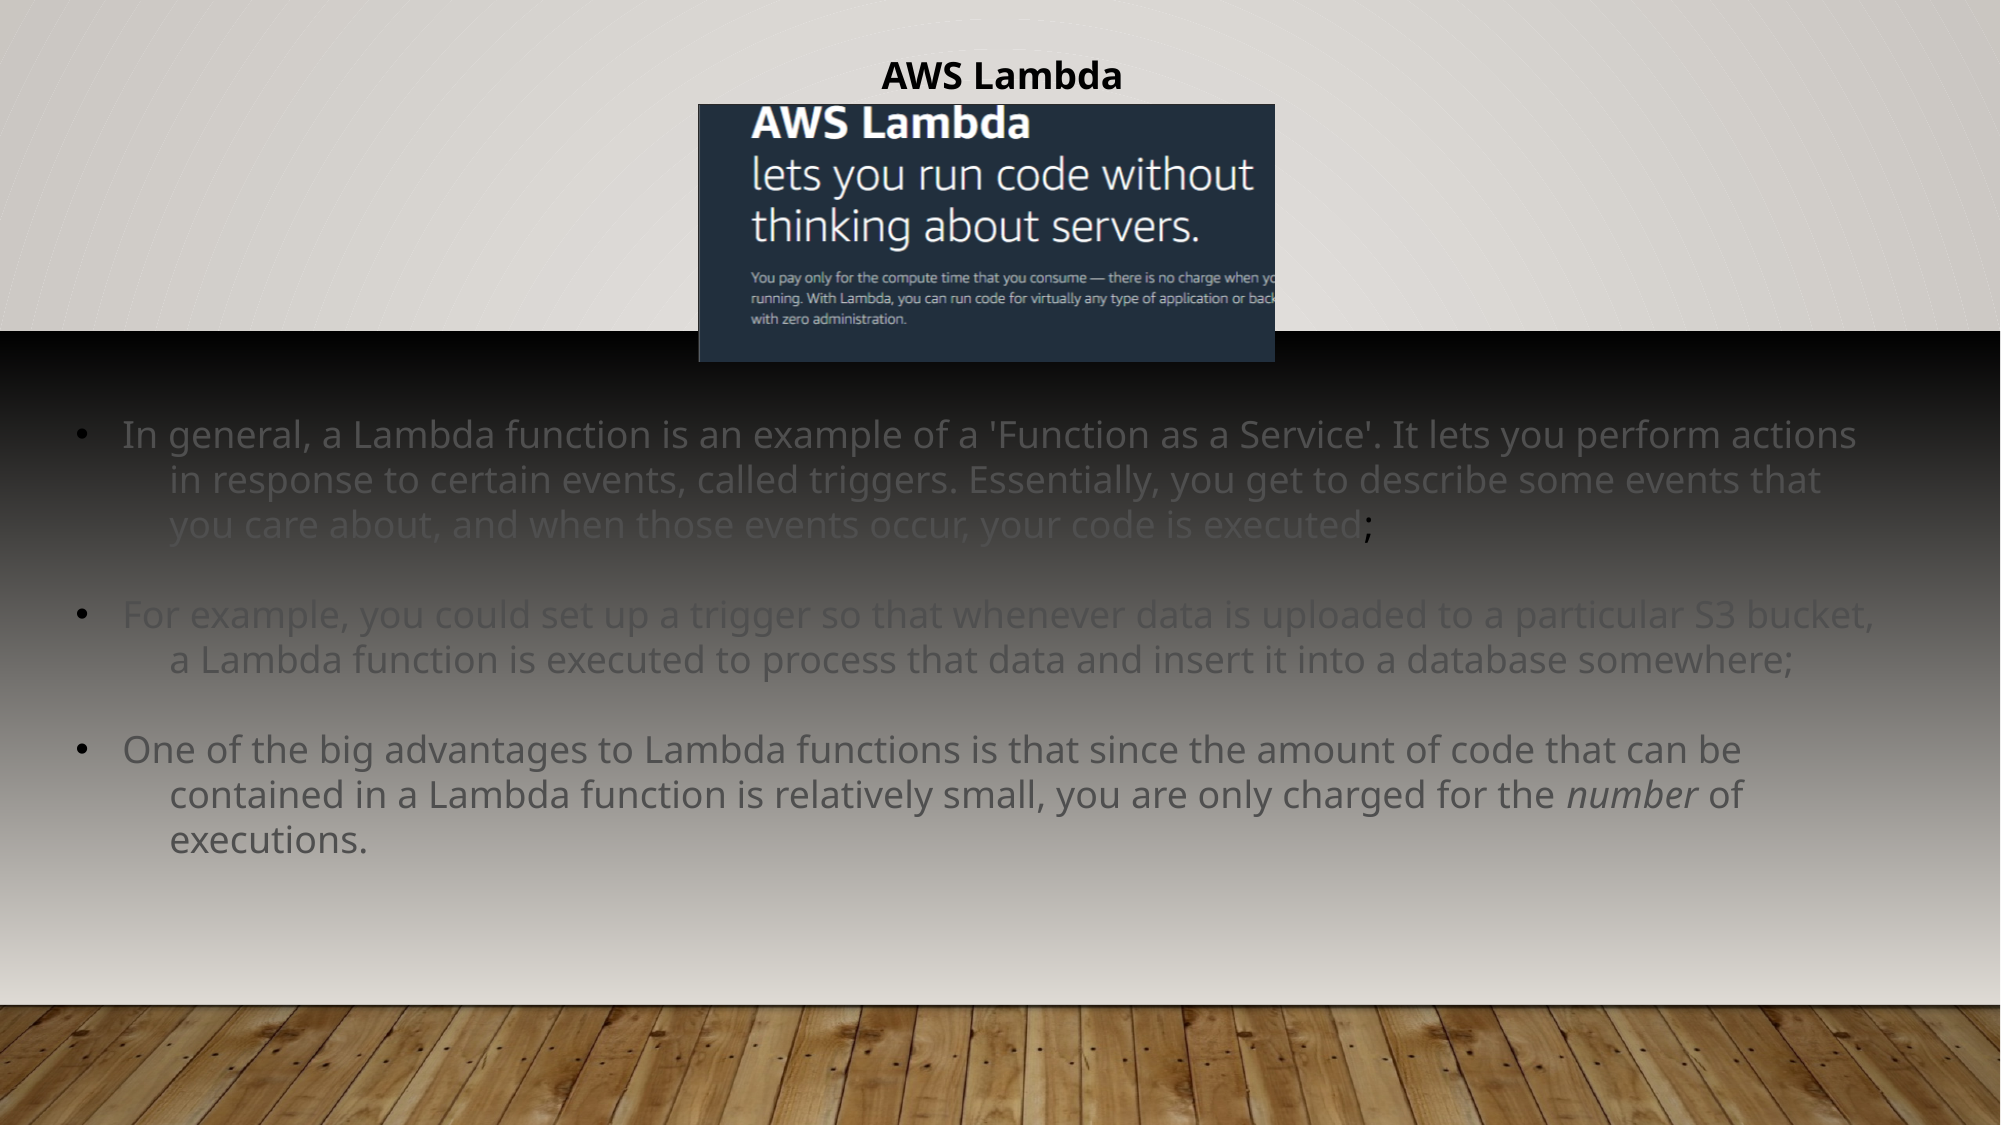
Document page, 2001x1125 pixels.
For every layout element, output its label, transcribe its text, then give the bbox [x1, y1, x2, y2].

text_box AWS Lambda [2, 44, 2000, 105]
picture [698, 104, 1275, 362]
text_box In general, a Lambda function is an example of a 'Function as a Service'. It lets you perform actions in response to certain events, called triggers. Essentially, you get to describe some events that you care about, and when those events occur, your code is executed; For example, you could set up a trigger so that whenever data is uploaded to a particular S3 bucket, a Lambda function is executed to process that data and insert it into a database somewhere; One of the big advantages to Lambda functions is that since the amount of code that can be contained in a Lambda function is relatively small, you are only charged for the number of executions. [60, 403, 1904, 828]
